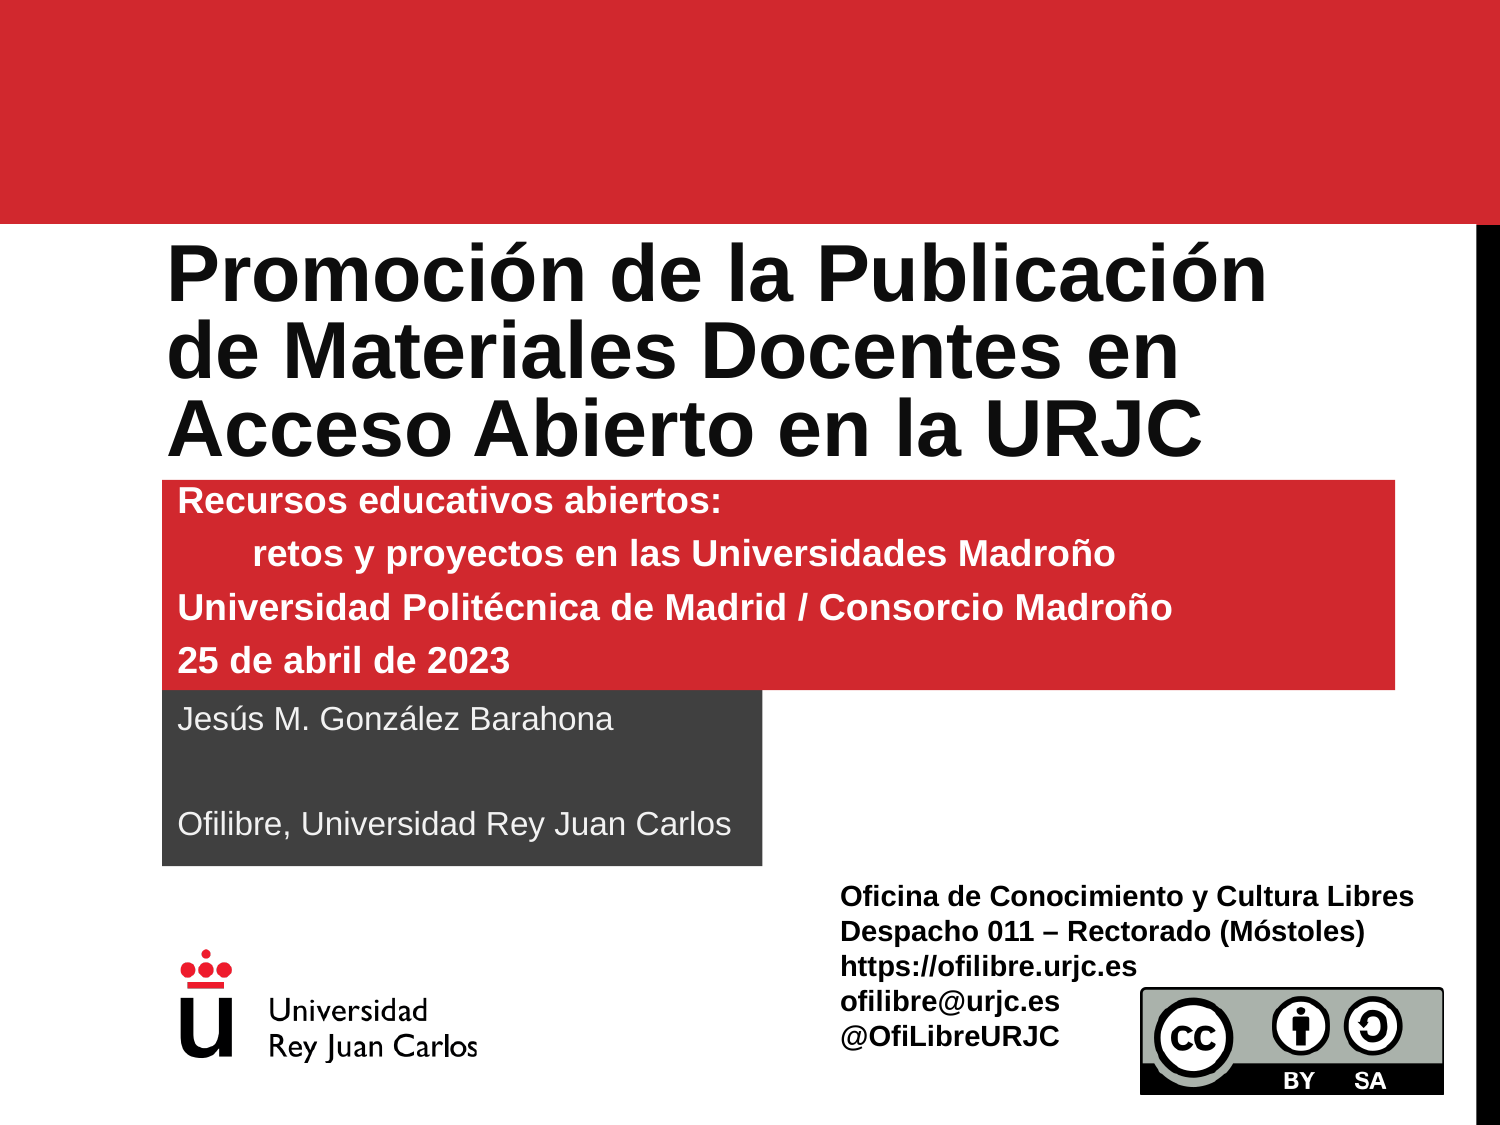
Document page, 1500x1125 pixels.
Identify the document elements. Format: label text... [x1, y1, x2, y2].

picture [180, 949, 477, 1063]
text_box Promoción de la Publicación de Materiales Docentes en Acceso Abierto en la URJC [151, 210, 1384, 481]
text_box Recursos educativos abiertos: retos y proyectos en las Universidades Madroño Universidad Politécnica de Madrid / Consorcio Madroño 25 de abril de 2023 [162, 479, 1396, 691]
text_box [0, 0, 1500, 224]
text_box Oficina de Conocimiento y Cultura Libres Despacho 011 – Rectorado (Móstoles) https://ofilibre.urjc.es ofilibre@urjc.es @OfiLibreURJC [825, 870, 1446, 1065]
picture [1140, 987, 1444, 1096]
text_box Jesús M. González Barahona Ofilibre, Universidad Rey Juan Carlos [162, 691, 763, 867]
